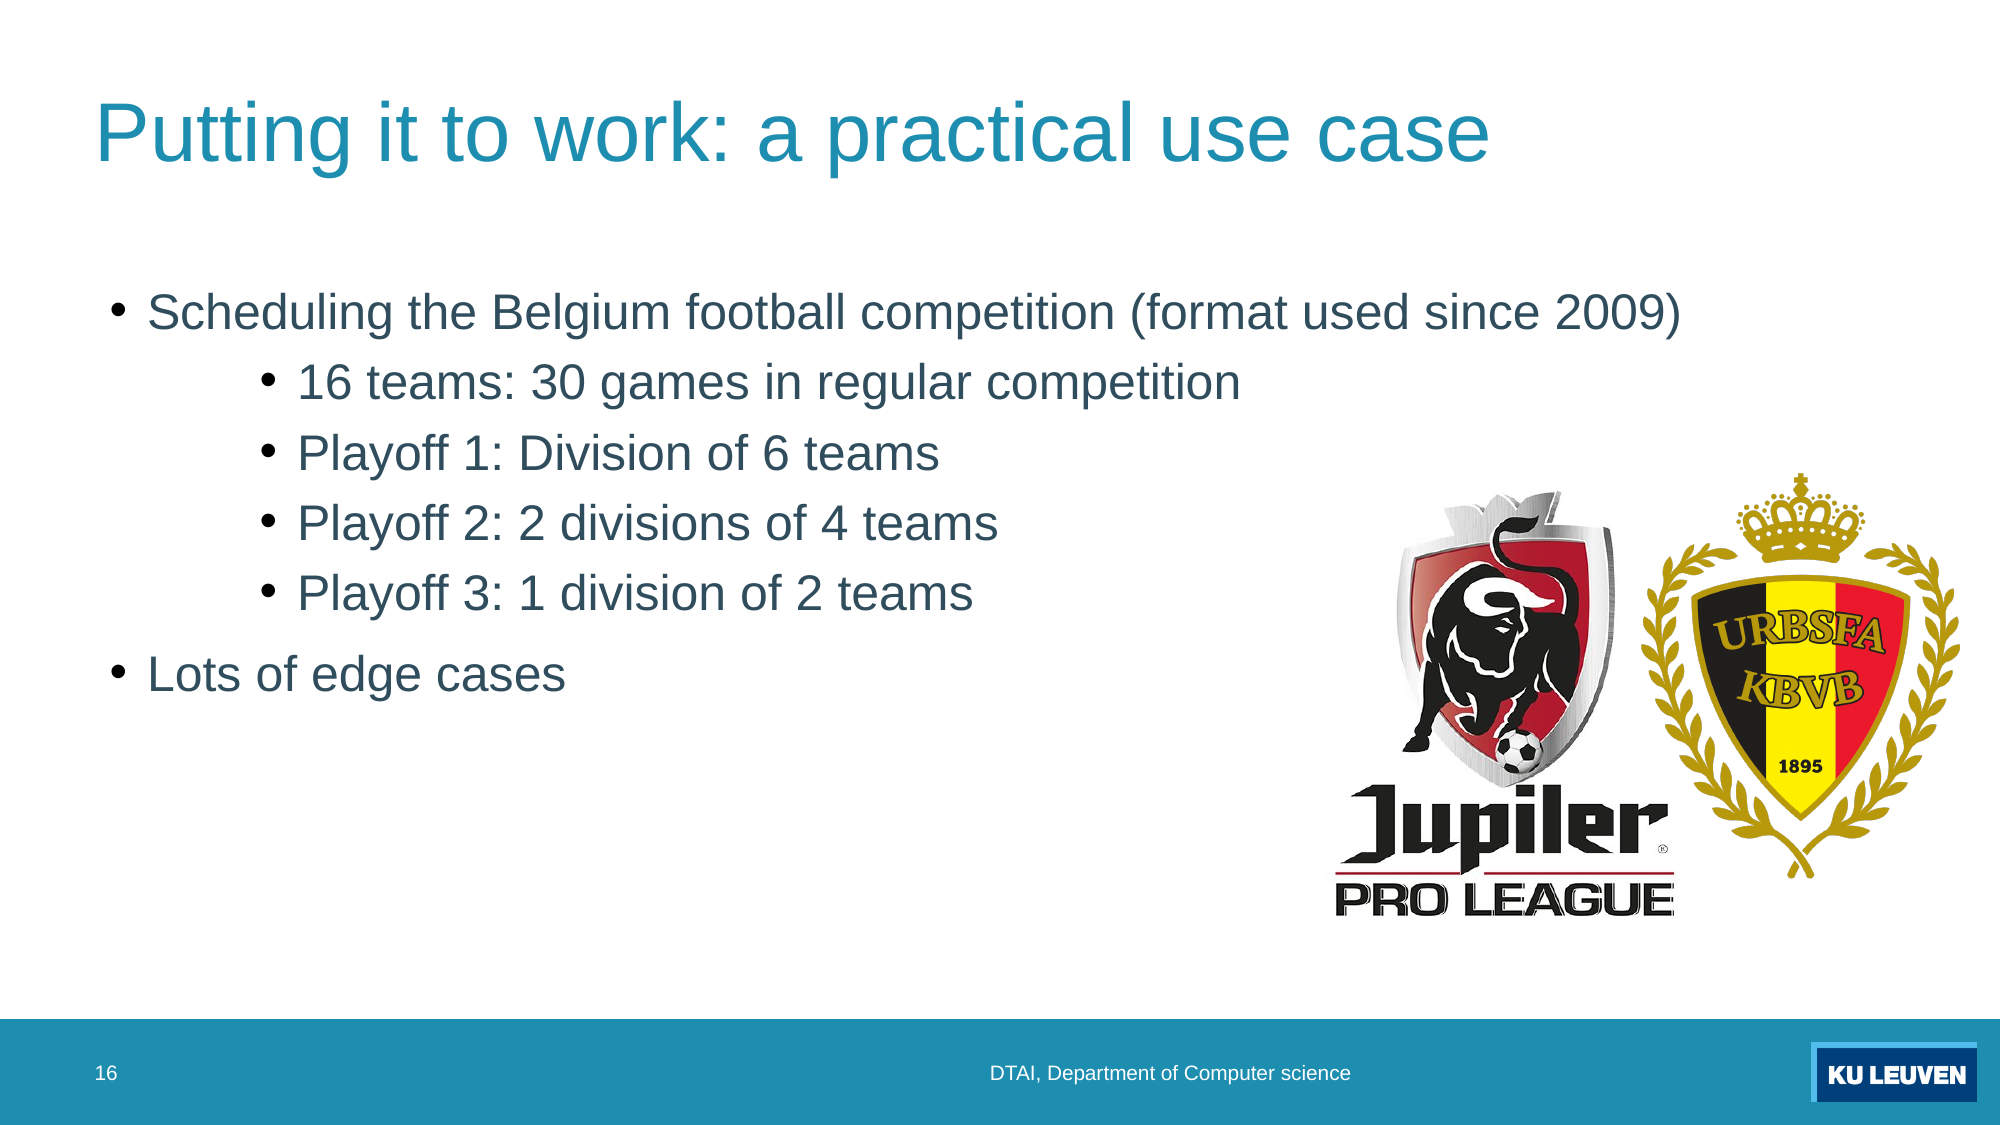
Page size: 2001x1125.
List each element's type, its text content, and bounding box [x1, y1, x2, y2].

list Scheduling the Belgium football competition (format used since 2009) 16 teams: 30 games in regular competition Playoff 1: Division of 6 teams Playoff 2: 2 divisions of 4 teams Playoff 3: 1 division of 2 teams Lots of edge cases [94, 271, 1906, 1004]
picture [1296, 473, 1960, 917]
text_box <number> [94, 1018, 201, 1125]
text_box DTAI, Department of Computer science [989, 1018, 1809, 1125]
picture [1811, 1042, 1977, 1102]
title Putting it to work: a practical use case [94, 33, 1906, 223]
